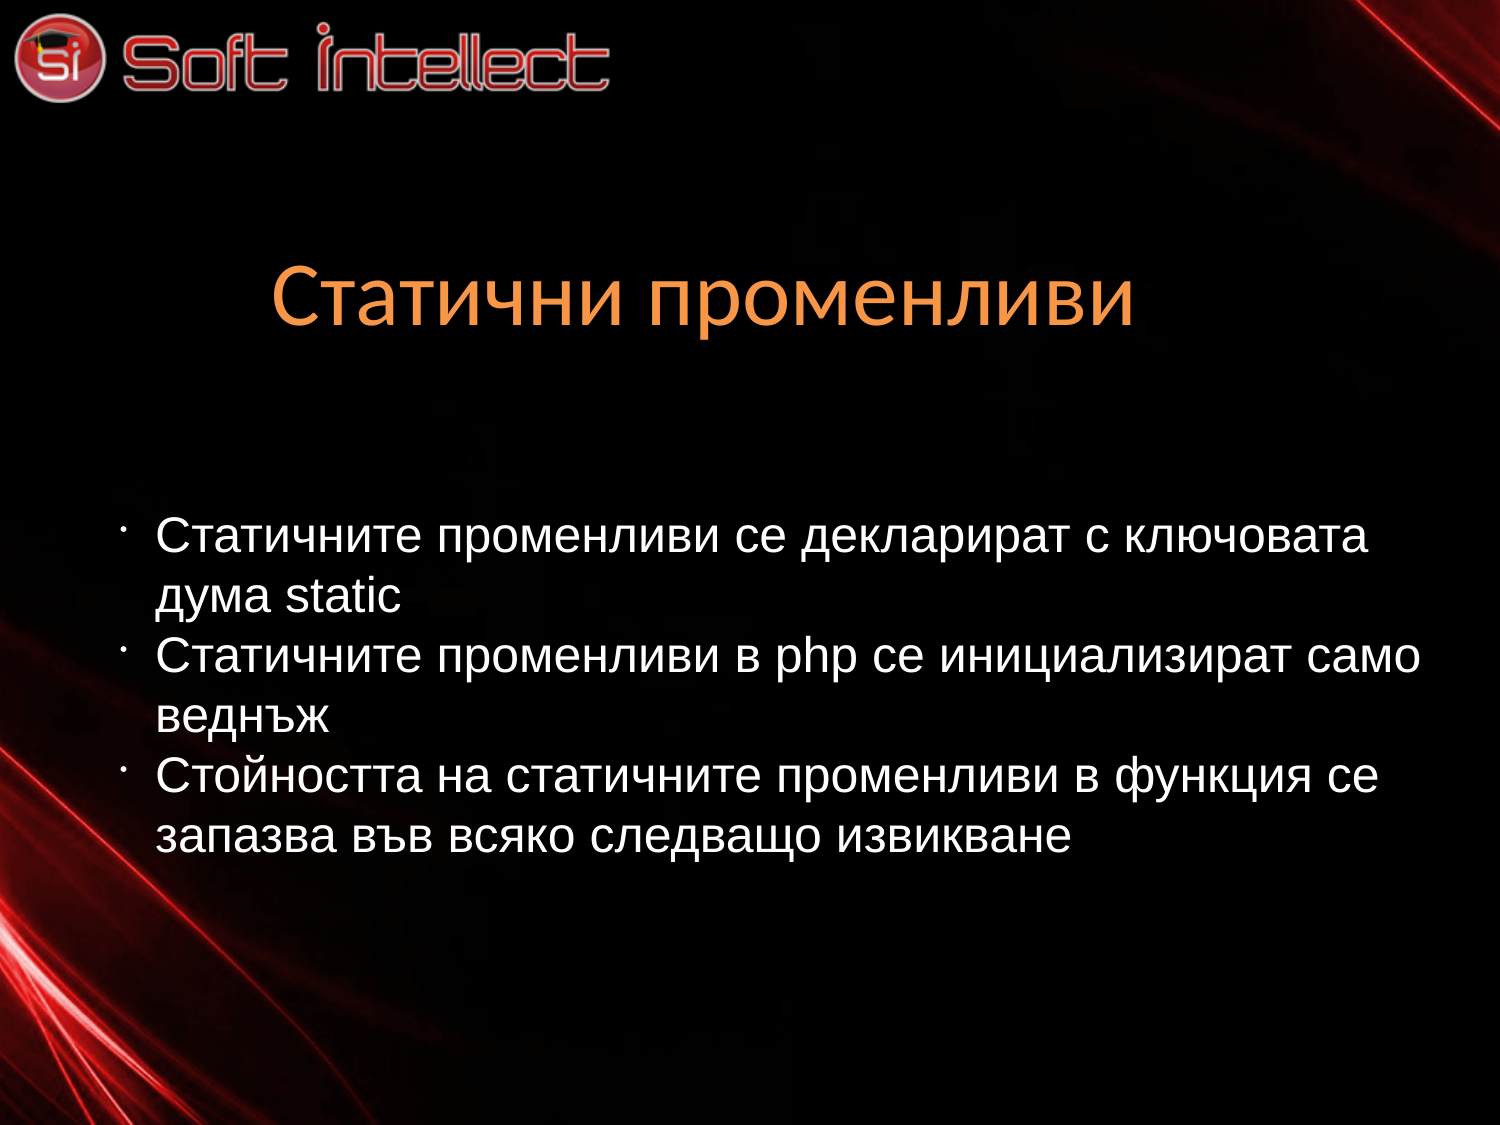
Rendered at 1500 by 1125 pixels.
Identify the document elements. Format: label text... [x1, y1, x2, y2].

text_box Статичните променливи се декларират с ключовата дума static Статичните променливи в php се инициализират само веднъж Стойността на статичните променливи в функция се запазва във всяко следващо извикване [104, 495, 1470, 825]
text_box Статични променливи [29, 195, 1380, 382]
picture [0, 0, 1500, 1125]
